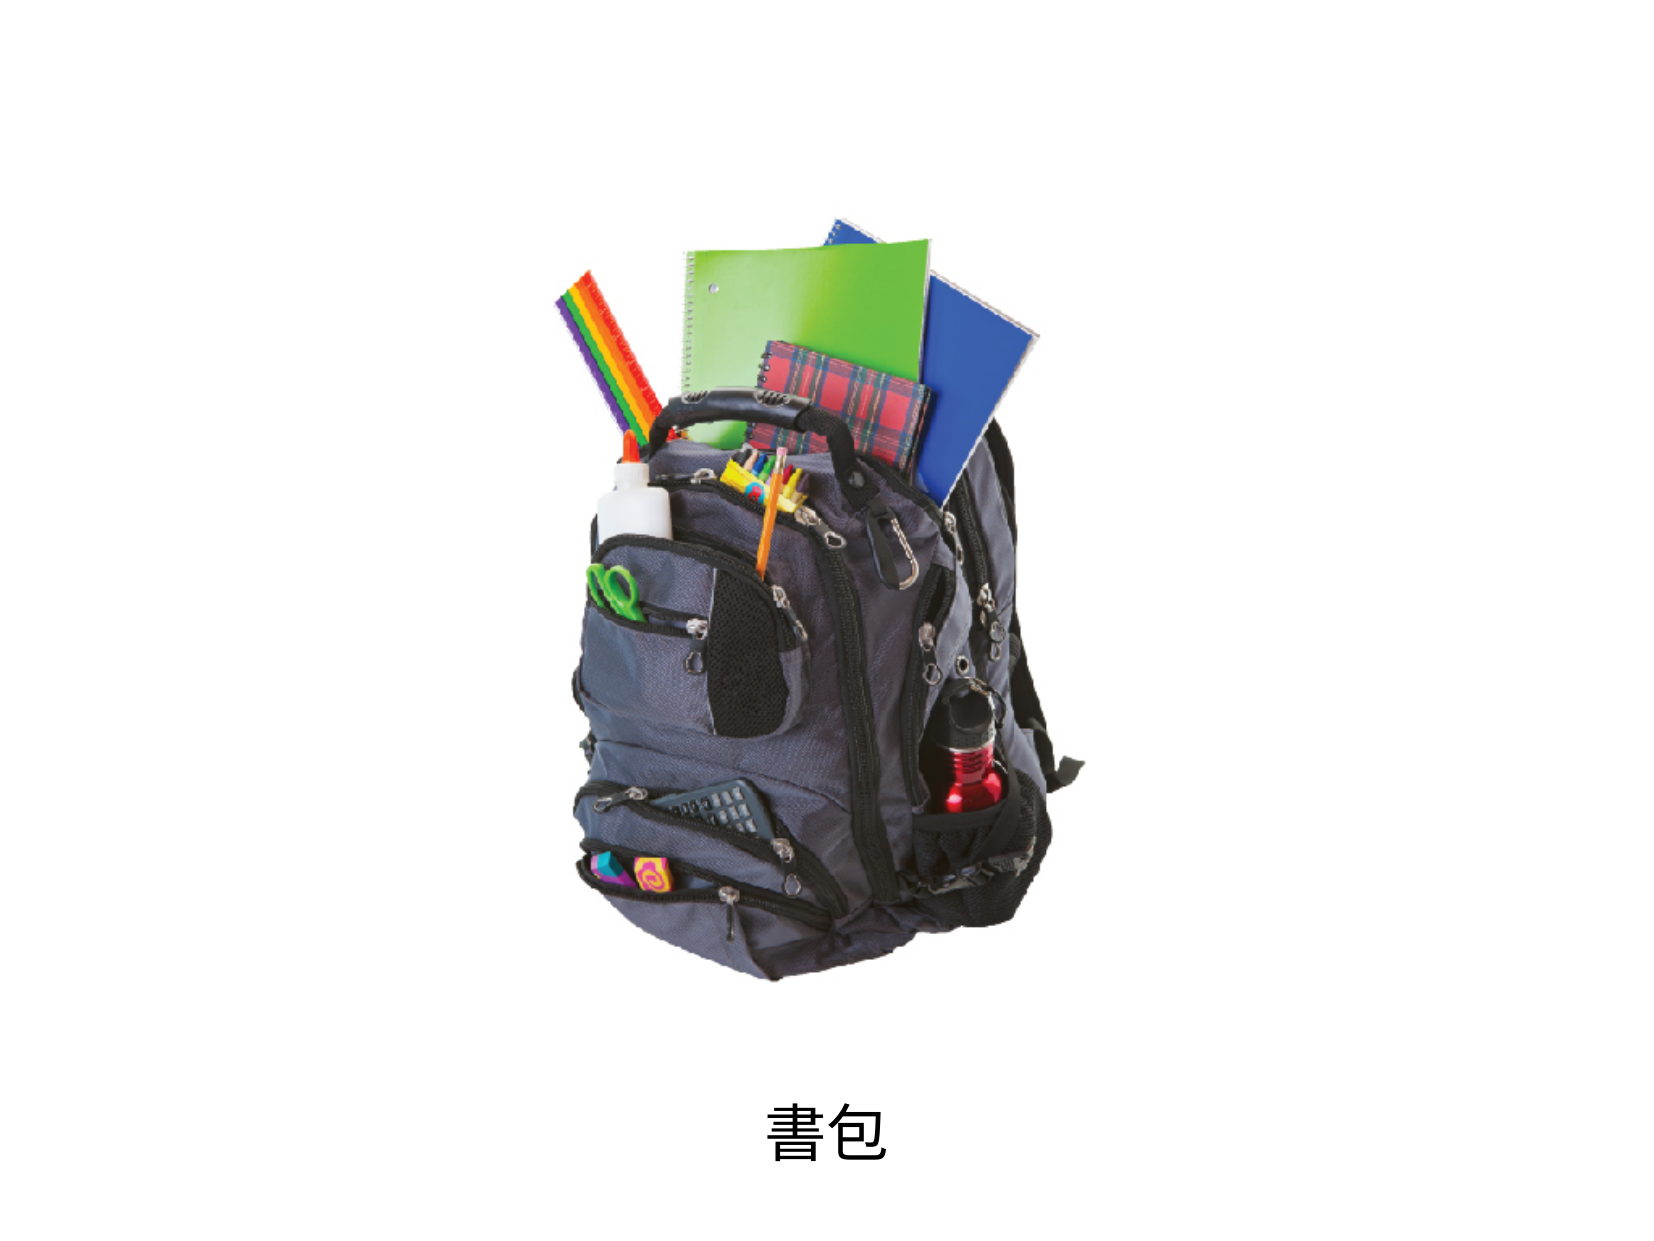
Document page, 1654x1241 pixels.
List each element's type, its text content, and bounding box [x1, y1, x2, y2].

title 書包 [82, 1025, 1571, 1233]
picture [0, 0, 1654, 1241]
